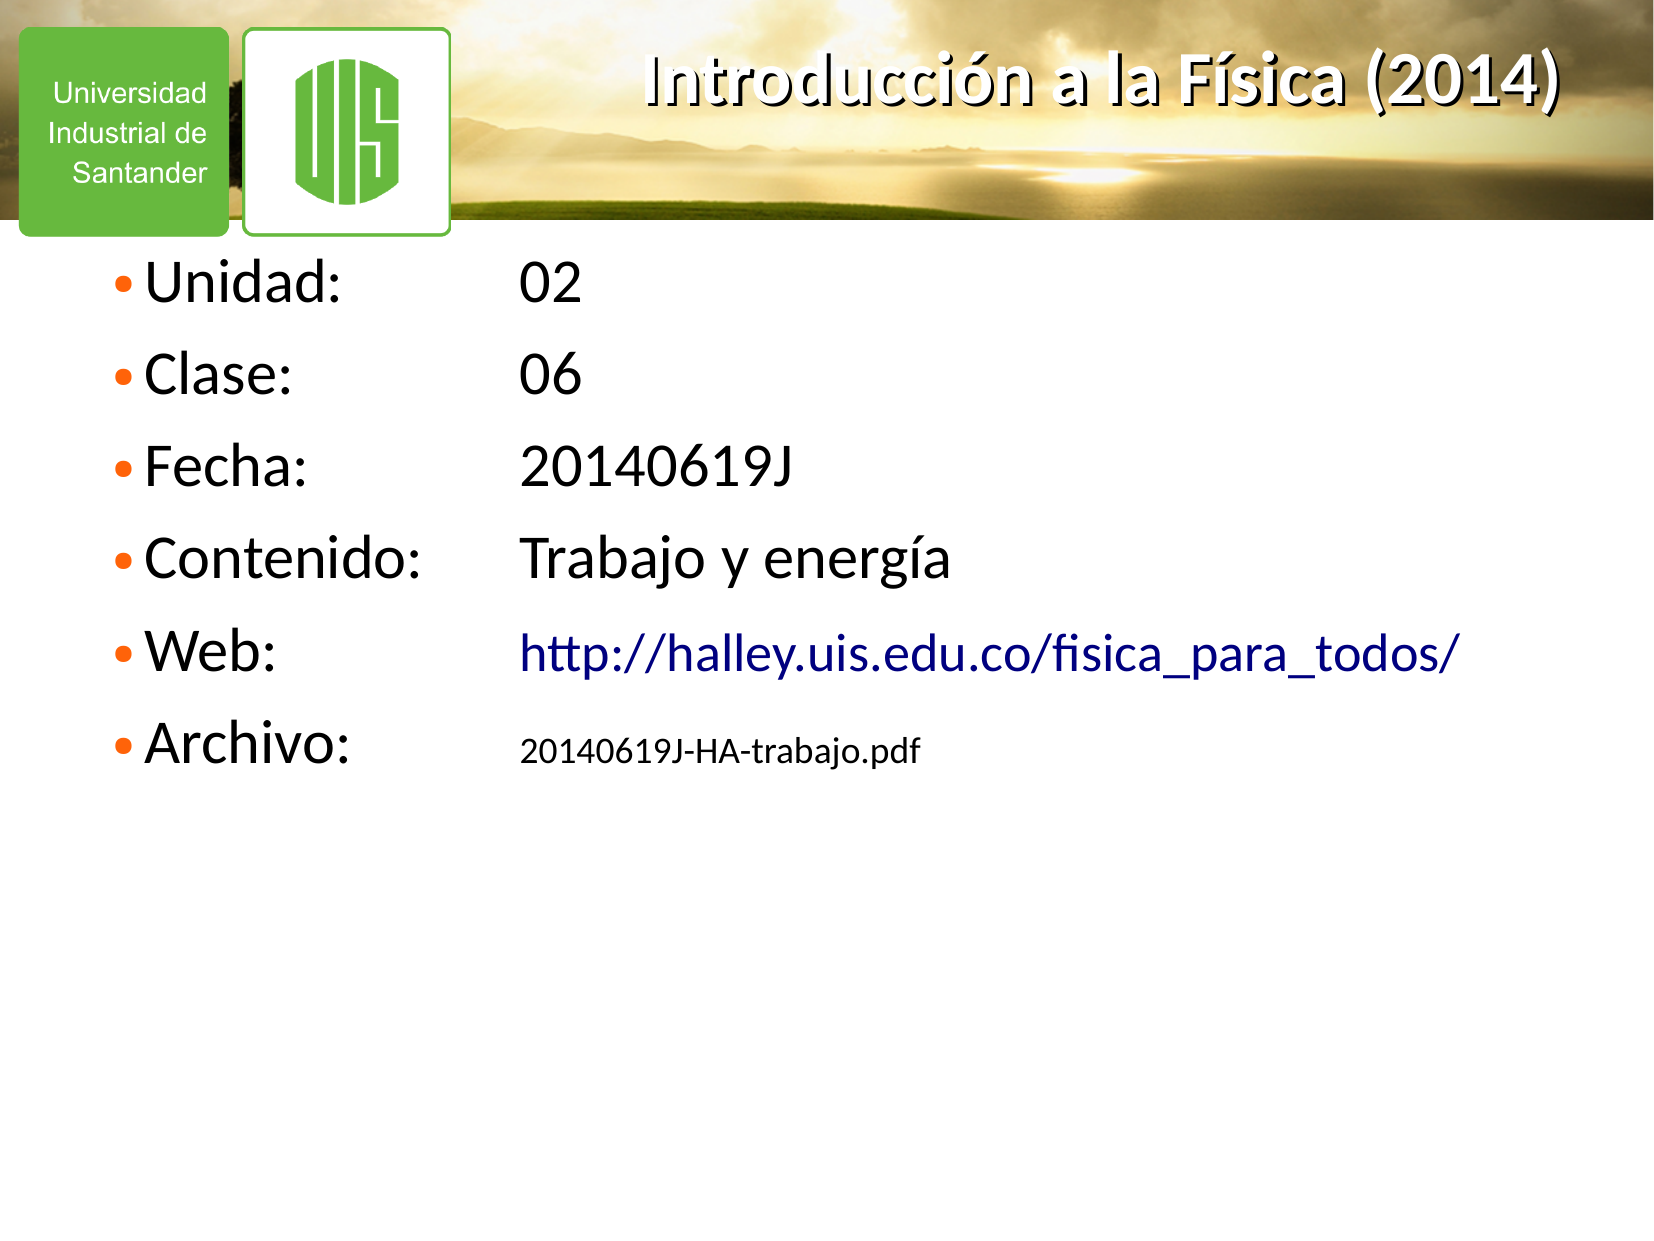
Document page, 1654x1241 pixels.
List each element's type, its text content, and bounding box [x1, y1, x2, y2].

list Unidad: 02 Clase: 06 Fecha: 20140619J Contenido: Trabajo y energía Web: http://halley.uis.edu.co/fisica_para_todos/ Archivo: 20140619J-HA-trabajo.pdf [82, 255, 1571, 1126]
picture [0, 0, 1654, 237]
title Introducción a la Física (2014) [75, 19, 1564, 151]
